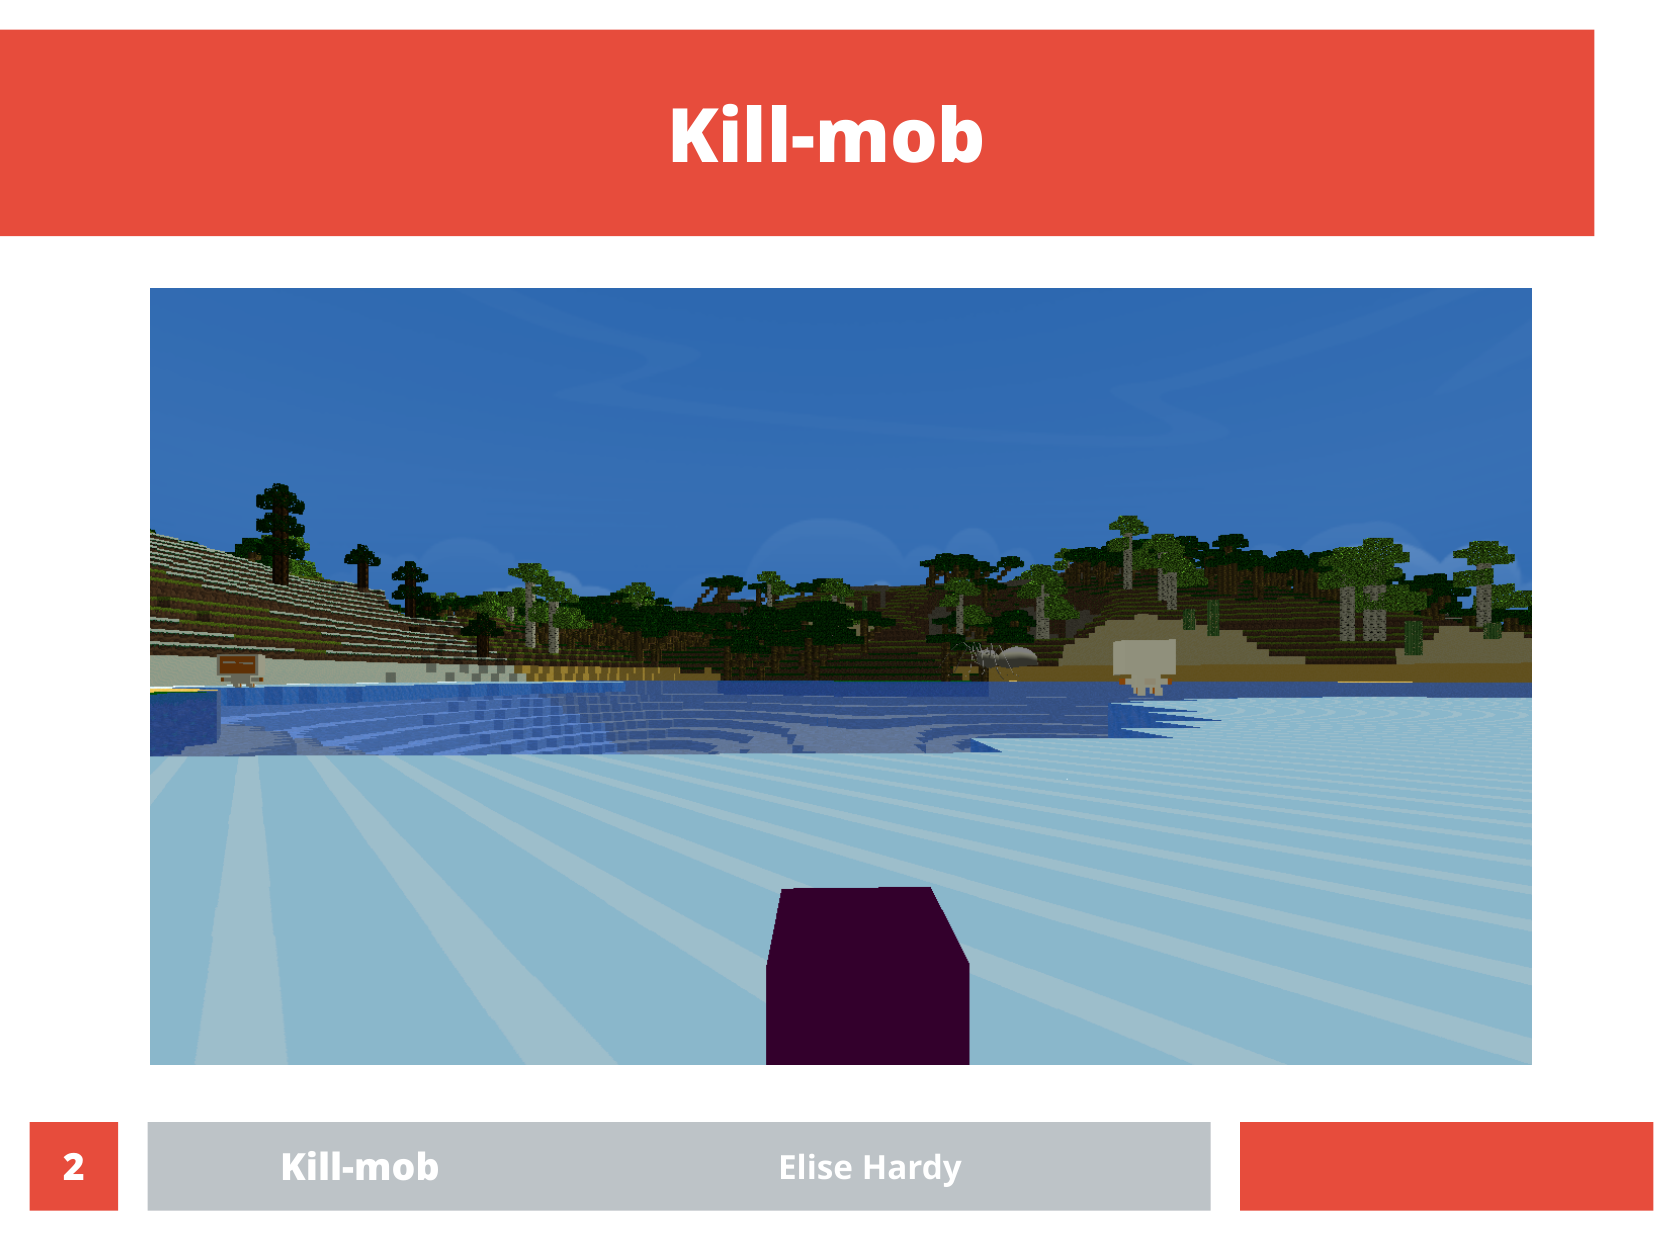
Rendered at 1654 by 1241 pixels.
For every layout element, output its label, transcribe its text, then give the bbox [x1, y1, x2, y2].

picture [150, 288, 1532, 1066]
title Kill-mob [59, 66, 1595, 200]
